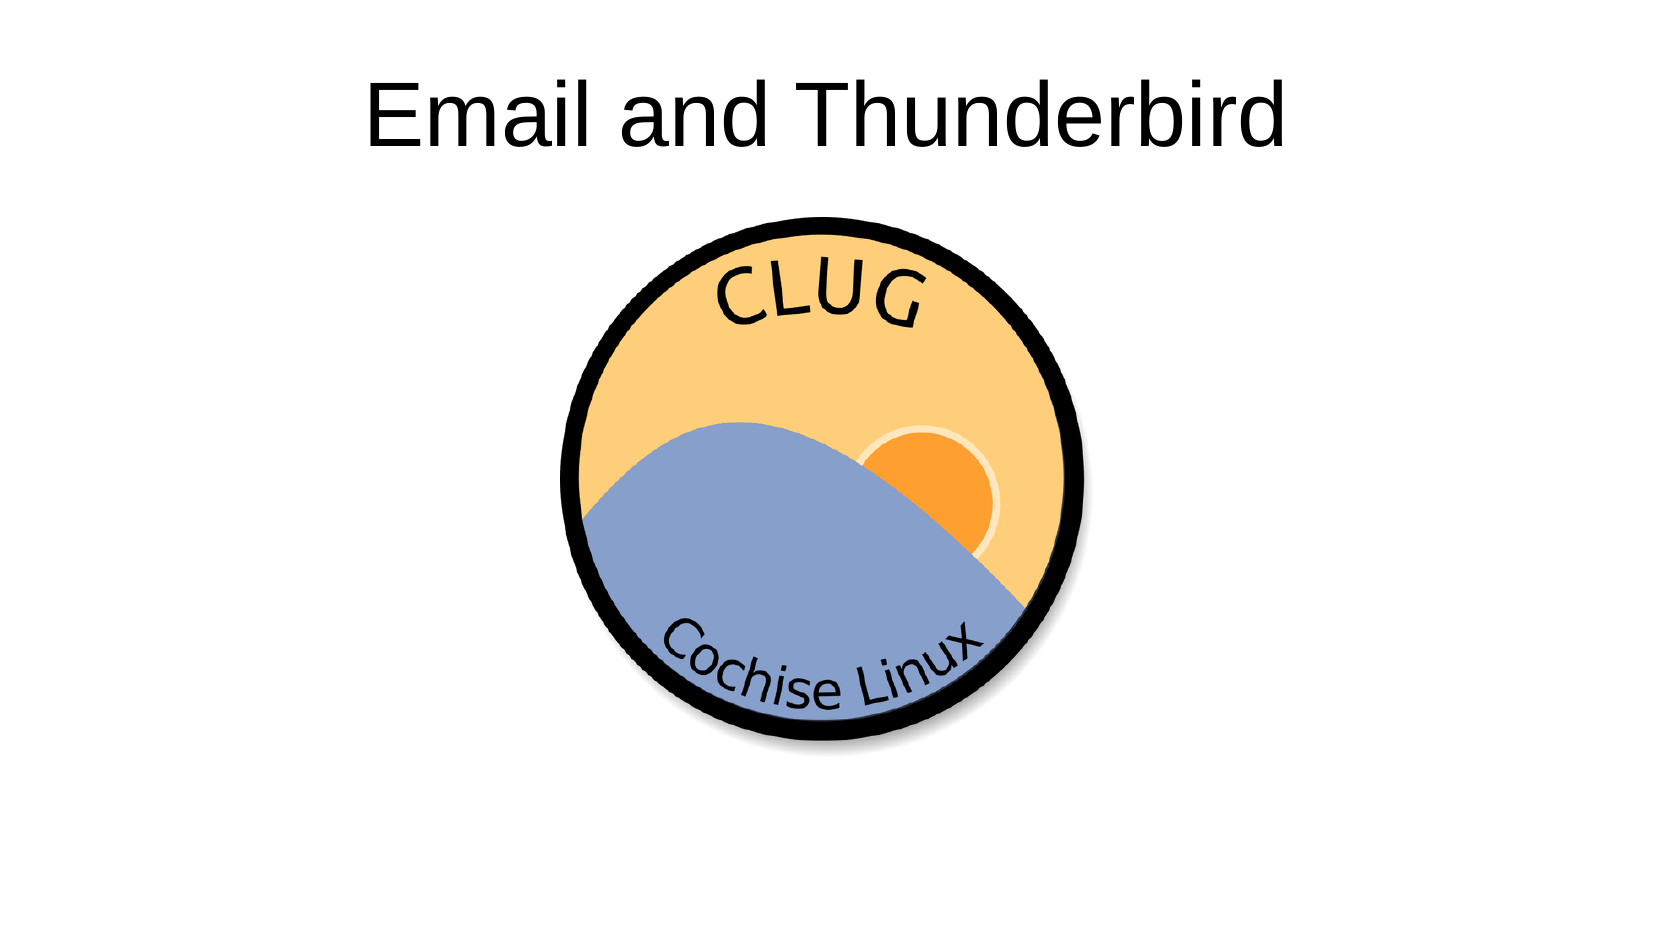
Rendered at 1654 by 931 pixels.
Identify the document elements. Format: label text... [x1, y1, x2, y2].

picture [560, 217, 1093, 758]
title Email and Thunderbird [82, 37, 1571, 193]
